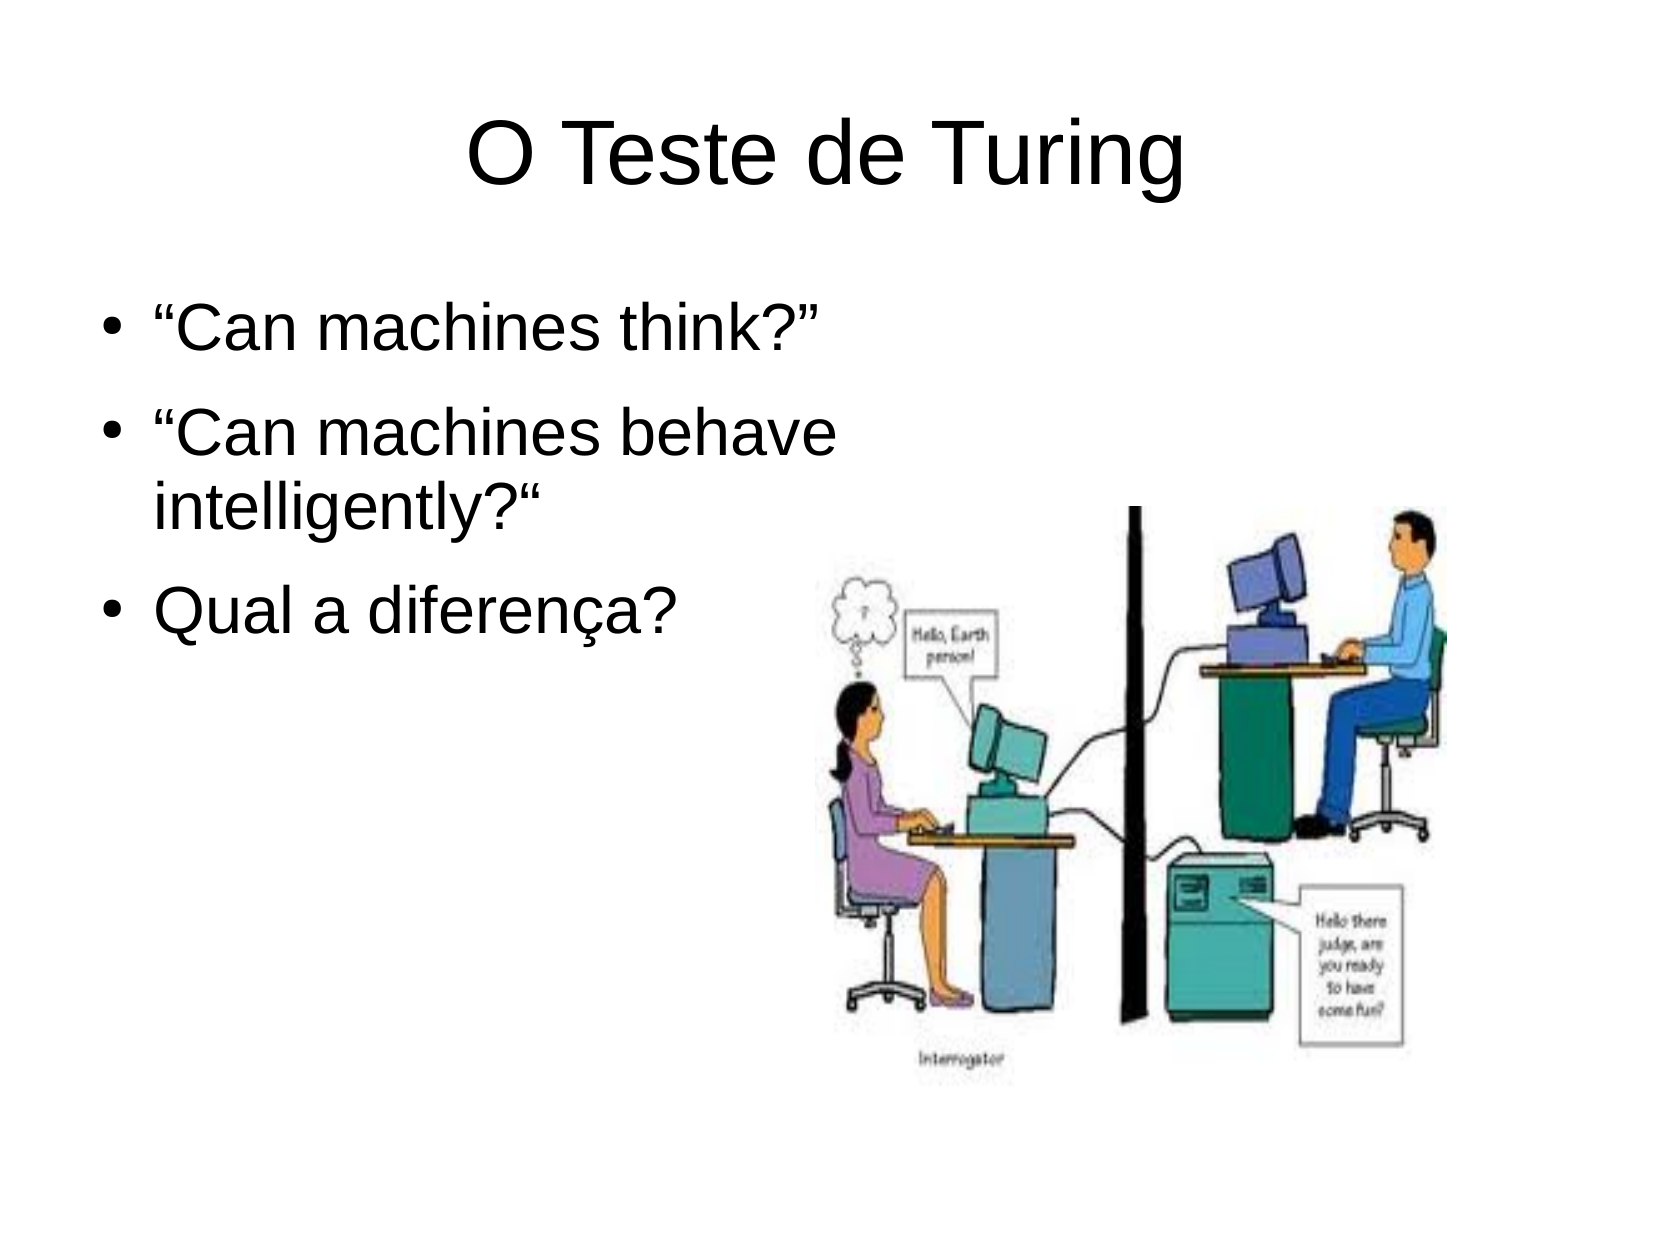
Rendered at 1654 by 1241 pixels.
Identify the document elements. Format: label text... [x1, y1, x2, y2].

title O Teste de Turing [82, 49, 1571, 257]
picture [815, 506, 1447, 1093]
list “Can machines think?” “Can machines behave intelligently?“ Qual a diferença? [82, 290, 1211, 1109]
